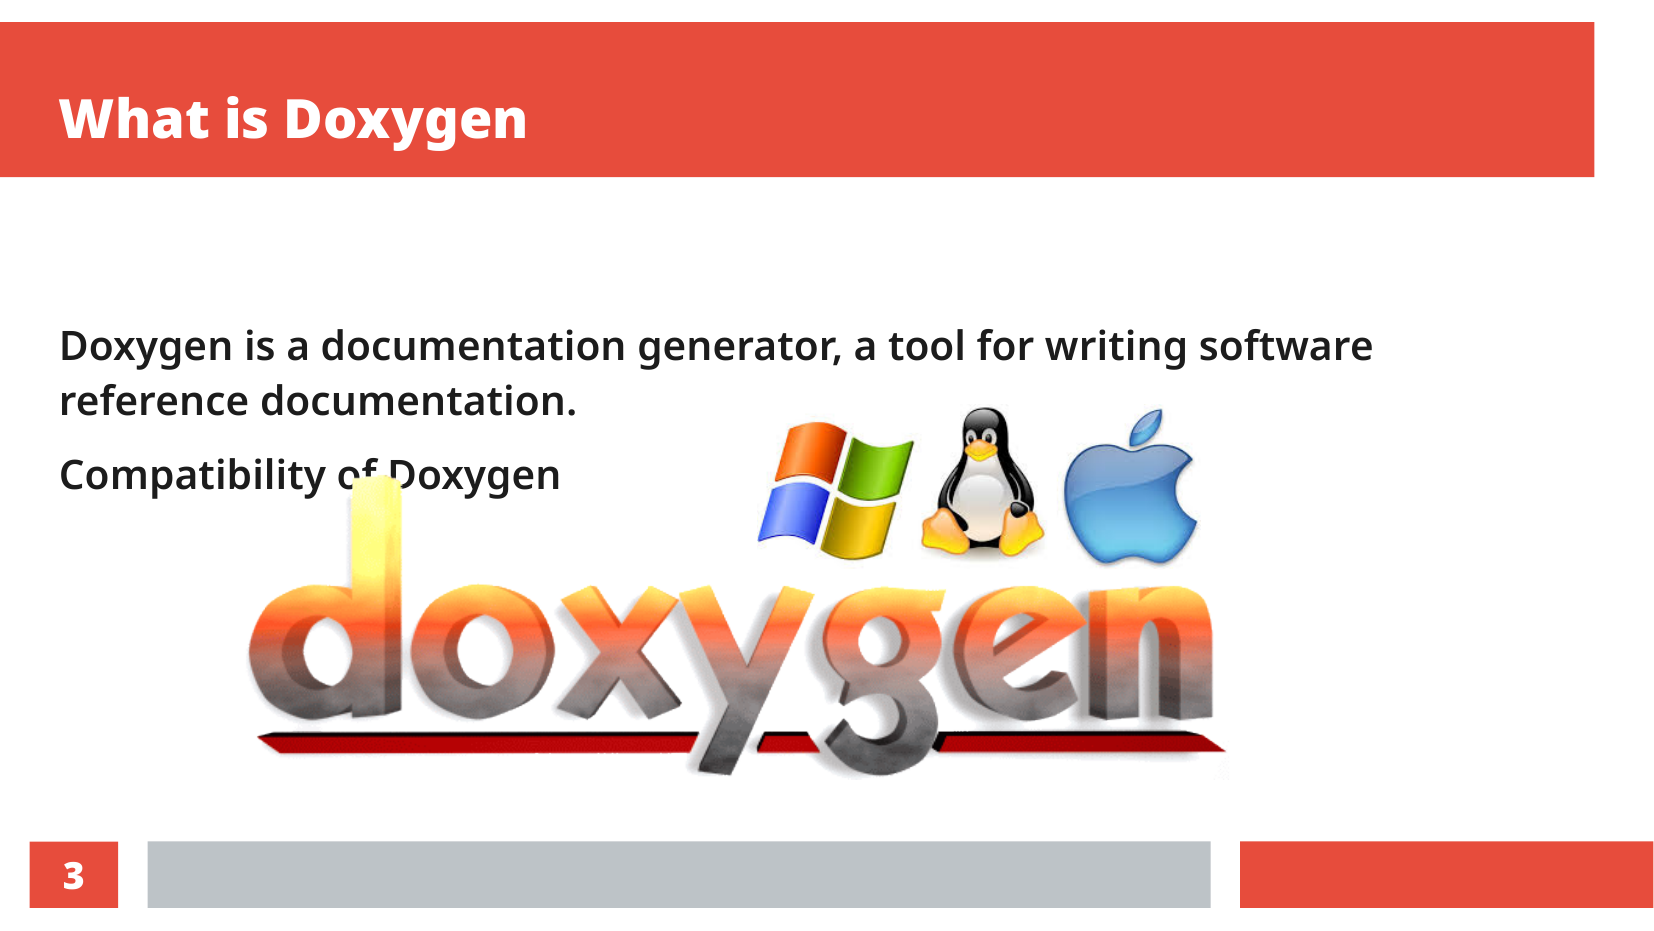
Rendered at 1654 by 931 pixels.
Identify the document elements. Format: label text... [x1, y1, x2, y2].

picture [240, 404, 1231, 781]
title What is Doxygen [59, 44, 1595, 156]
list Doxygen is a documentation generator, a tool for writing software reference documentation. Compatibility of Doxygen [59, 243, 1565, 820]
